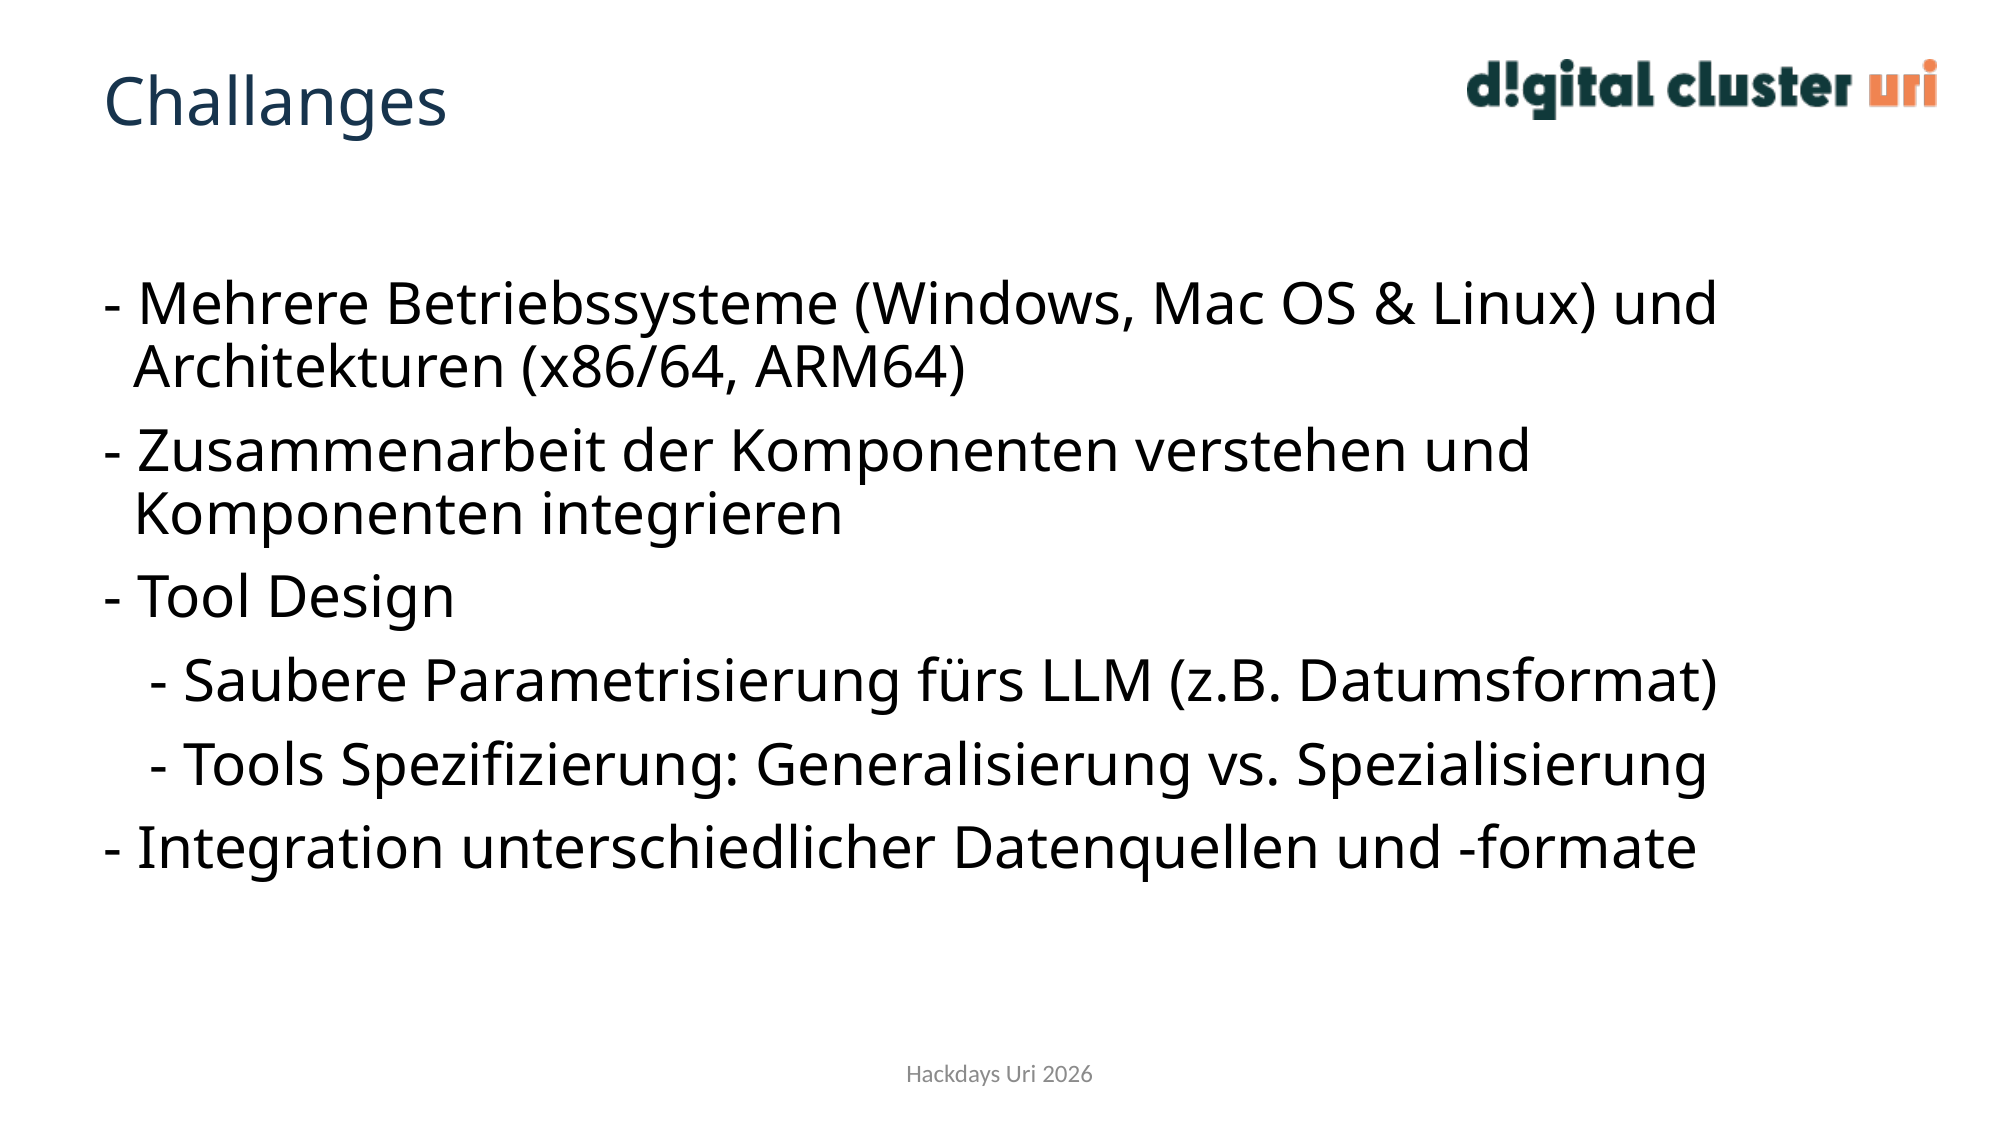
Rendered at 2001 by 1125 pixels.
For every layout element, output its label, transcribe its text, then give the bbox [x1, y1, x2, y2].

picture [1863, 59, 1937, 120]
footer Hackdays Uri 2026 [662, 1042, 1338, 1103]
list - Mehrere Betriebssysteme (Windows, Mac OS & Linux) und Architekturen (x86/64, ARM64) - Zusammenarbeit der Komponenten verstehen und Komponenten integrieren - Tool Design - Saubere Parametrisierung fürs LLM (z.B. Datumsformat) - Tools Spezifizierung: Generalisierung vs. Spezialisierung - Integration unterschiedlicher Datenquellen und -formate [88, 266, 1951, 1047]
title Challanges [88, 59, 1863, 189]
